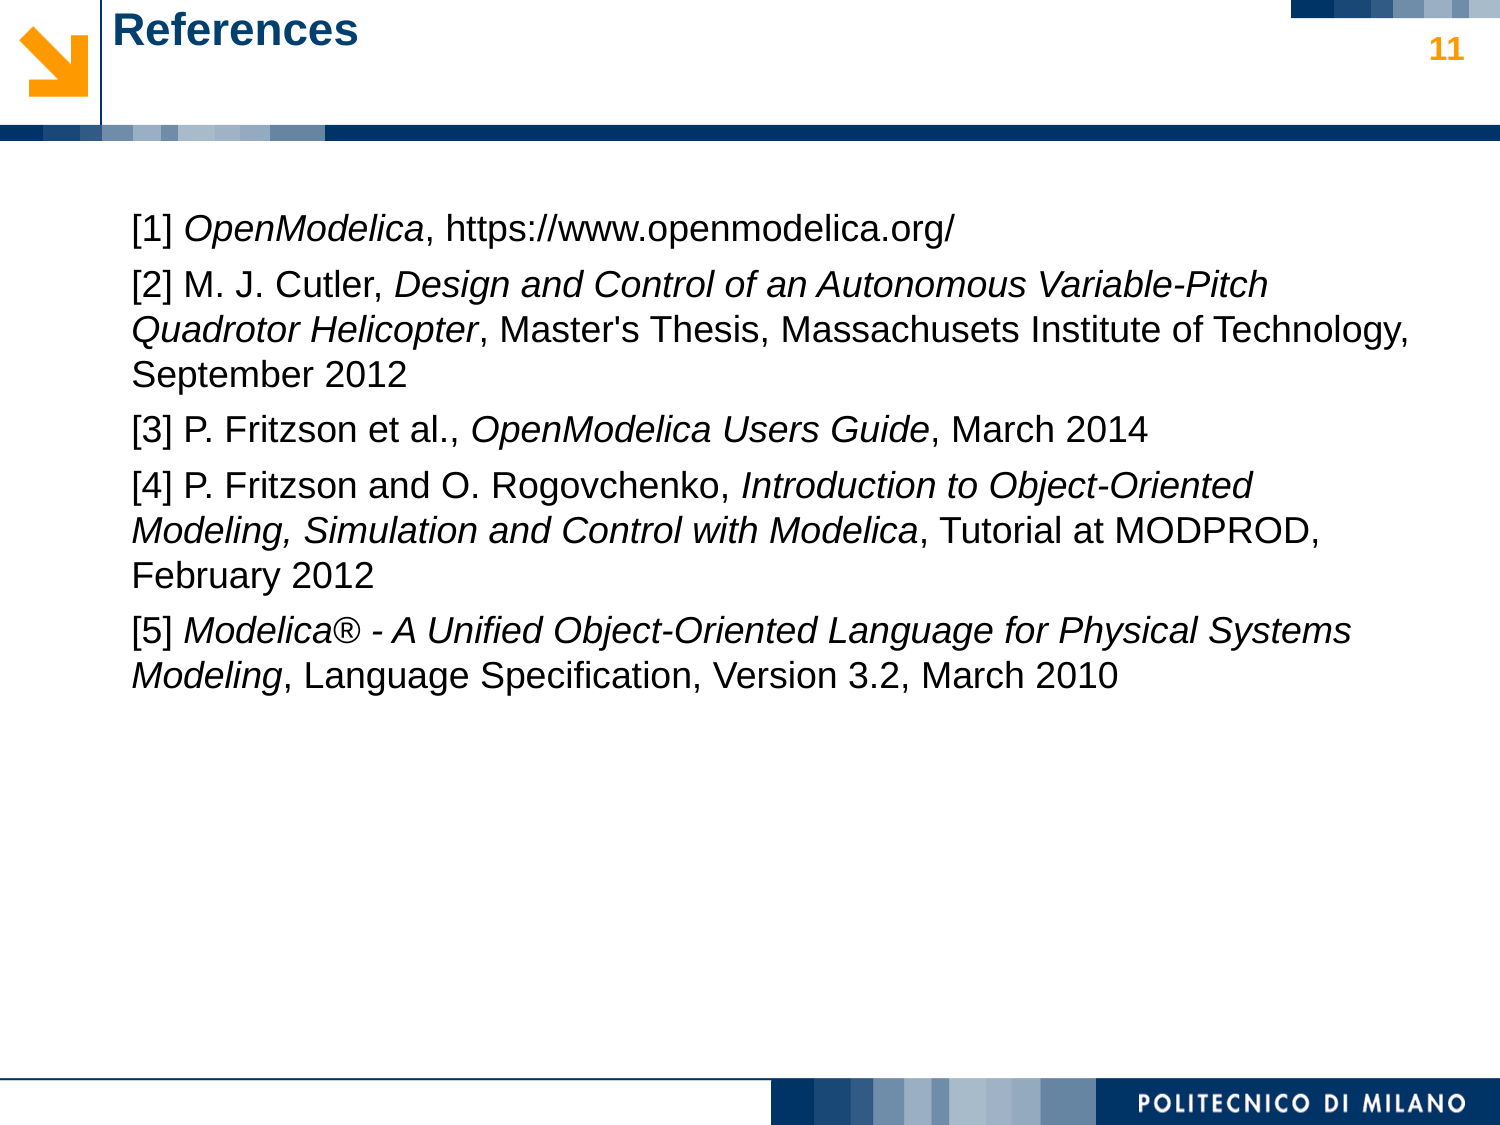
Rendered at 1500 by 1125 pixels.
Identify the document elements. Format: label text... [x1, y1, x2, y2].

picture [0, 1074, 1500, 1125]
picture [0, 0, 1500, 141]
title References [112, 0, 1088, 138]
list [1] OpenModelica, https://www.openmodelica.org/ [2] M. J. Cutler, Design and Control of an Autonomous Variable-Pitch Quadrotor Helicopter, Master's Thesis, Massachusets Institute of Technology, September 2012 [3] P. Fritzson et al., OpenModelica Users Guide, March 2014 [4] P. Fritzson and O. Rogovchenko, Introduction to Object-Oriented Modeling, Simulation and Control with Modelica, Tutorial at MODPROD, February 2012 [5] Modelica® - A Unified Object-Oriented Language for Physical Systems Modeling, Language Specification, Version 3.2, March 2010 [75, 204, 1426, 900]
